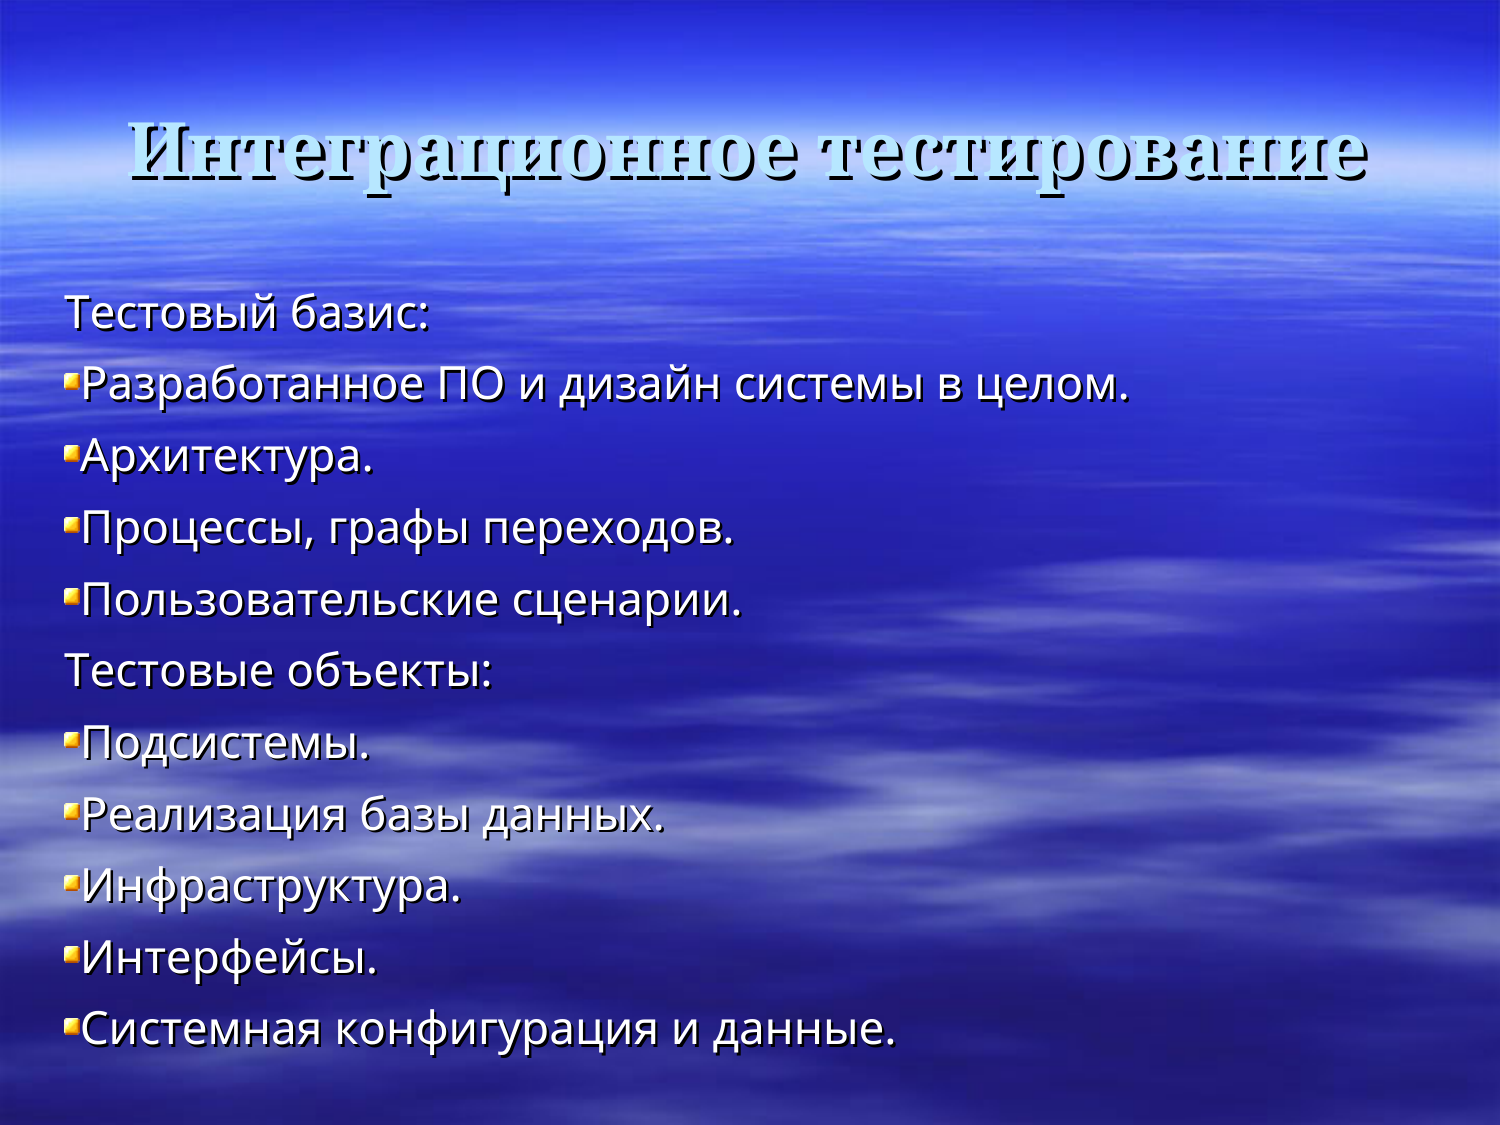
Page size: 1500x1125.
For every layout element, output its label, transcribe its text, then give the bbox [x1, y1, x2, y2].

picture [0, 0, 1500, 1125]
title Интеграционное тестирование [49, 28, 1446, 264]
list Тестовый базис: Разработанное ПО и дизайн системы в целом. Архитектура. Процессы, графы переходов. Пользовательские сценарии. Тестовые объекты: Подсистемы. Реализация базы данных. Инфраструктура. Интерфейсы. Системная конфигурация и данные. [49, 274, 1451, 1062]
